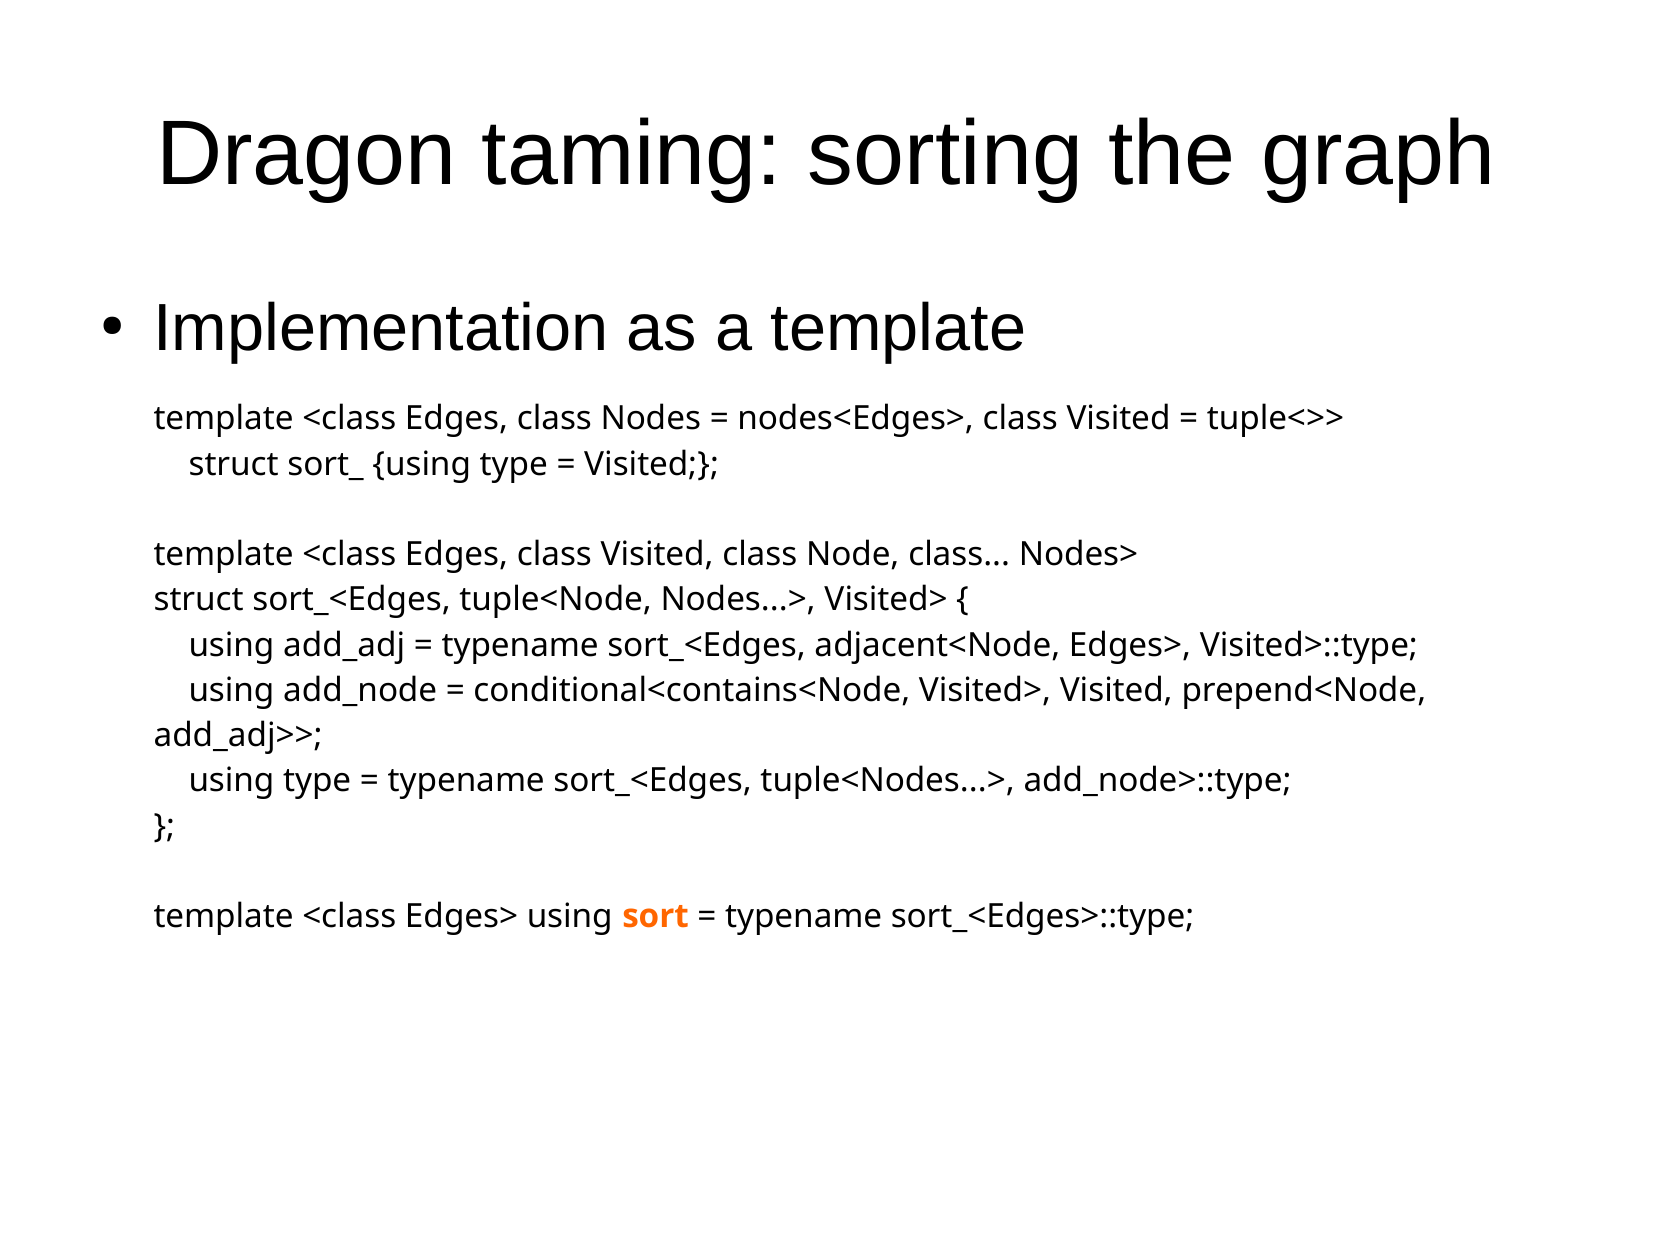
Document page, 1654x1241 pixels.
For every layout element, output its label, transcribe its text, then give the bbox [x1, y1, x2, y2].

title Dragon taming: sorting the graph [82, 49, 1571, 257]
list Implementation as a template template <class Edges, class Nodes = nodes<Edges>, class Visited = tuple<>> struct sort_ {using type = Visited;}; template <class Edges, class Visited, class Node, class... Nodes> struct sort_<Edges, tuple<Node, Nodes...>, Visited> { using add_adj = typename sort_<Edges, adjacent<Node, Edges>, Visited>::type; using add_node = conditional<contains<Node, Visited>, Visited, prepend<Node, add_adj>>; using type = typename sort_<Edges, tuple<Nodes...>, add_node>::type; }; template <class Edges> using sort = typename sort_<Edges>::type; [82, 290, 1571, 1109]
